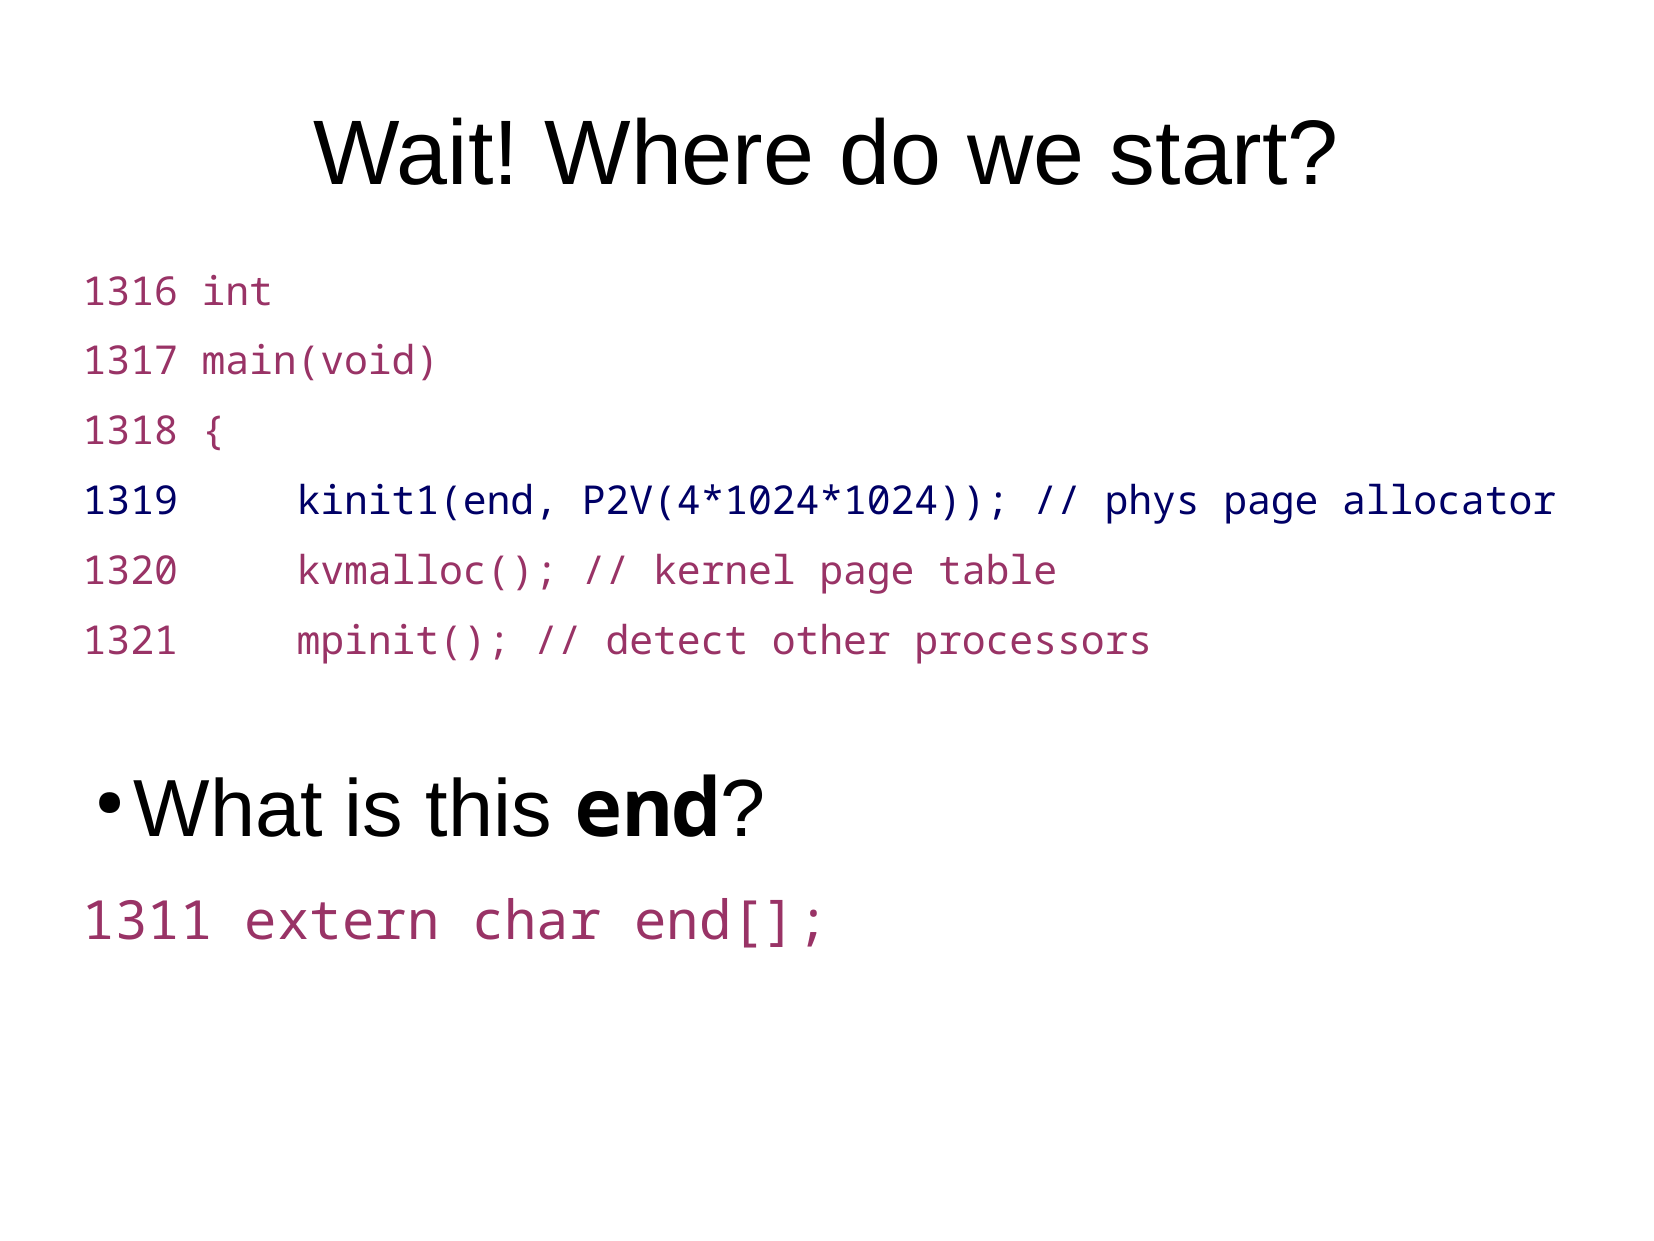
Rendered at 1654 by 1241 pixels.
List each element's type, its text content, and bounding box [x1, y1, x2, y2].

title Wait! Where do we start? [82, 49, 1571, 257]
list What is this end? 1311 extern char end[]; [82, 750, 1571, 1051]
list 1316 int 1317 main(void) 1318 { 1319 kinit1(end, P2V(4*1024*1024)); // phys page allocator 1320 kvmalloc(); // kernel page table 1321 mpinit(); // detect other processors [82, 262, 1571, 676]
